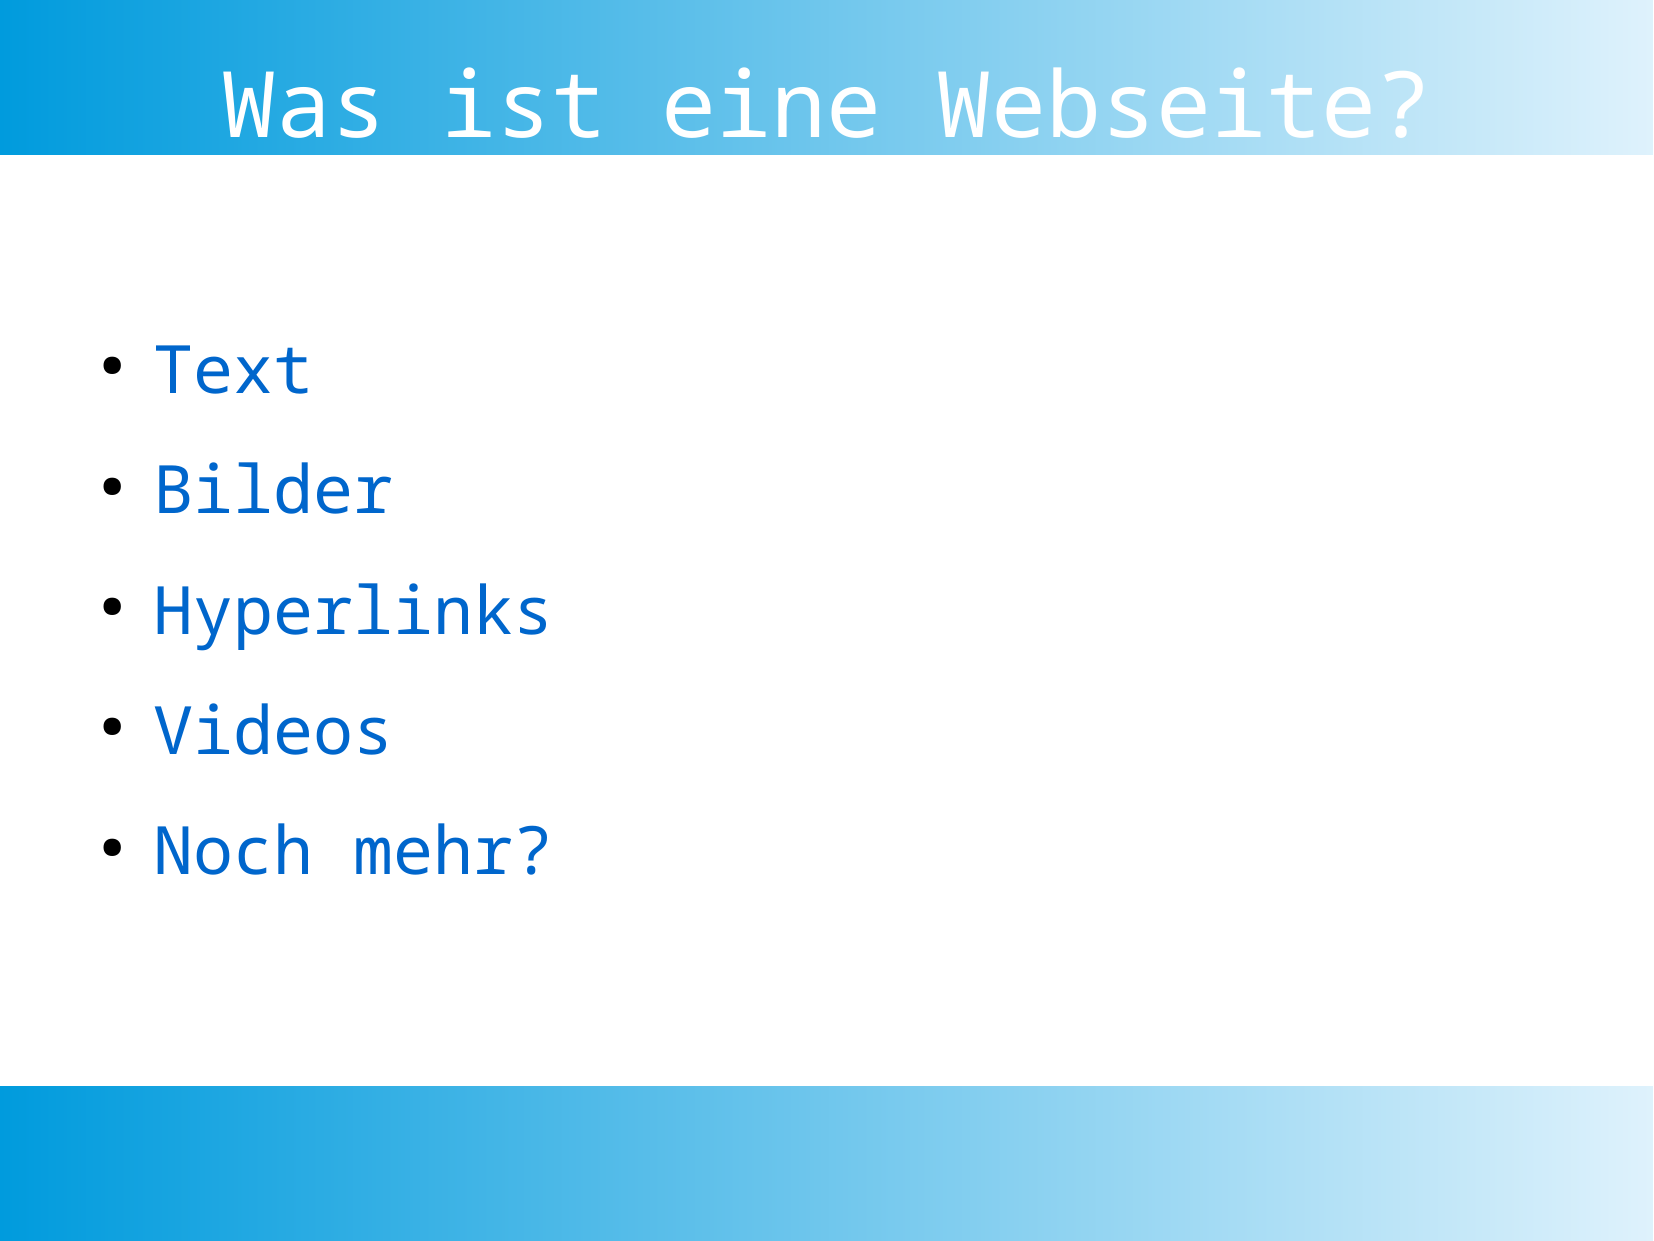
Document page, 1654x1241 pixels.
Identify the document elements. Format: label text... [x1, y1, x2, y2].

title Was ist eine Webseite? [82, 40, 1571, 163]
list Text Bilder Hyperlinks Videos Noch mehr? [82, 202, 1642, 922]
